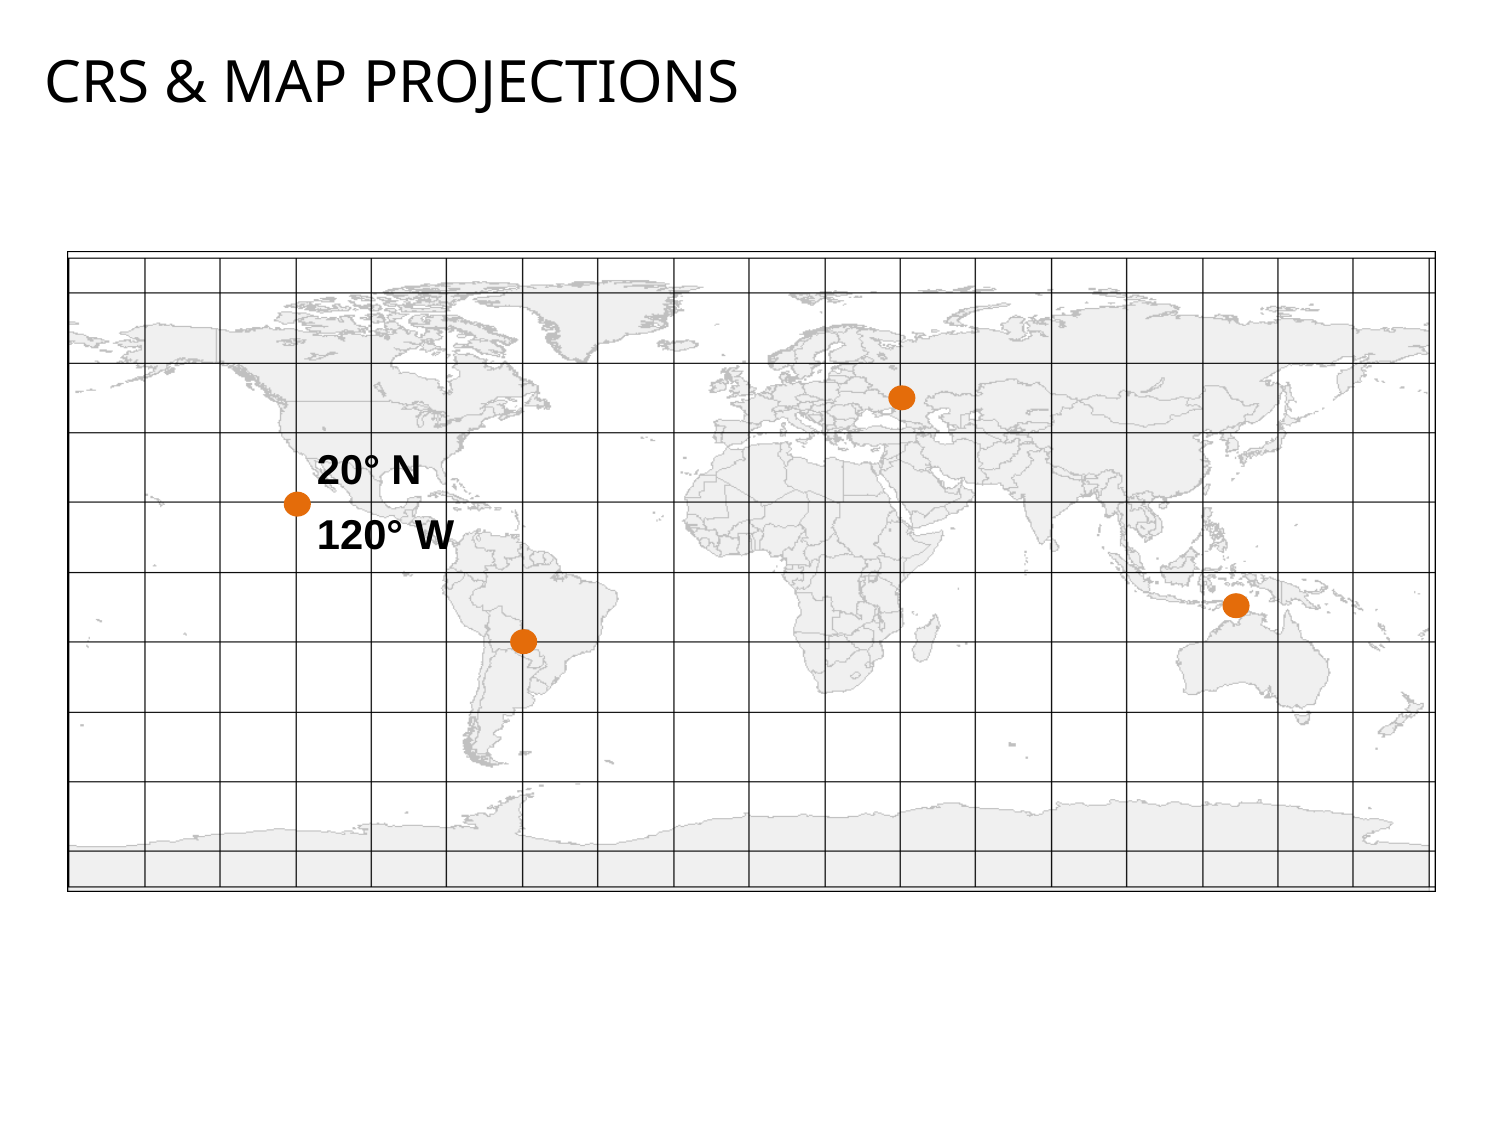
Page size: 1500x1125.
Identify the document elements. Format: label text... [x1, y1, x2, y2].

text_box [283, 491, 311, 517]
text_box [510, 629, 538, 655]
text_box 20° N 120° W [302, 420, 470, 566]
text_box CRS & MAP PROJECTIONS [29, 0, 1471, 163]
text_box [1222, 593, 1250, 619]
text_box [888, 385, 916, 411]
picture [67, 251, 1436, 892]
